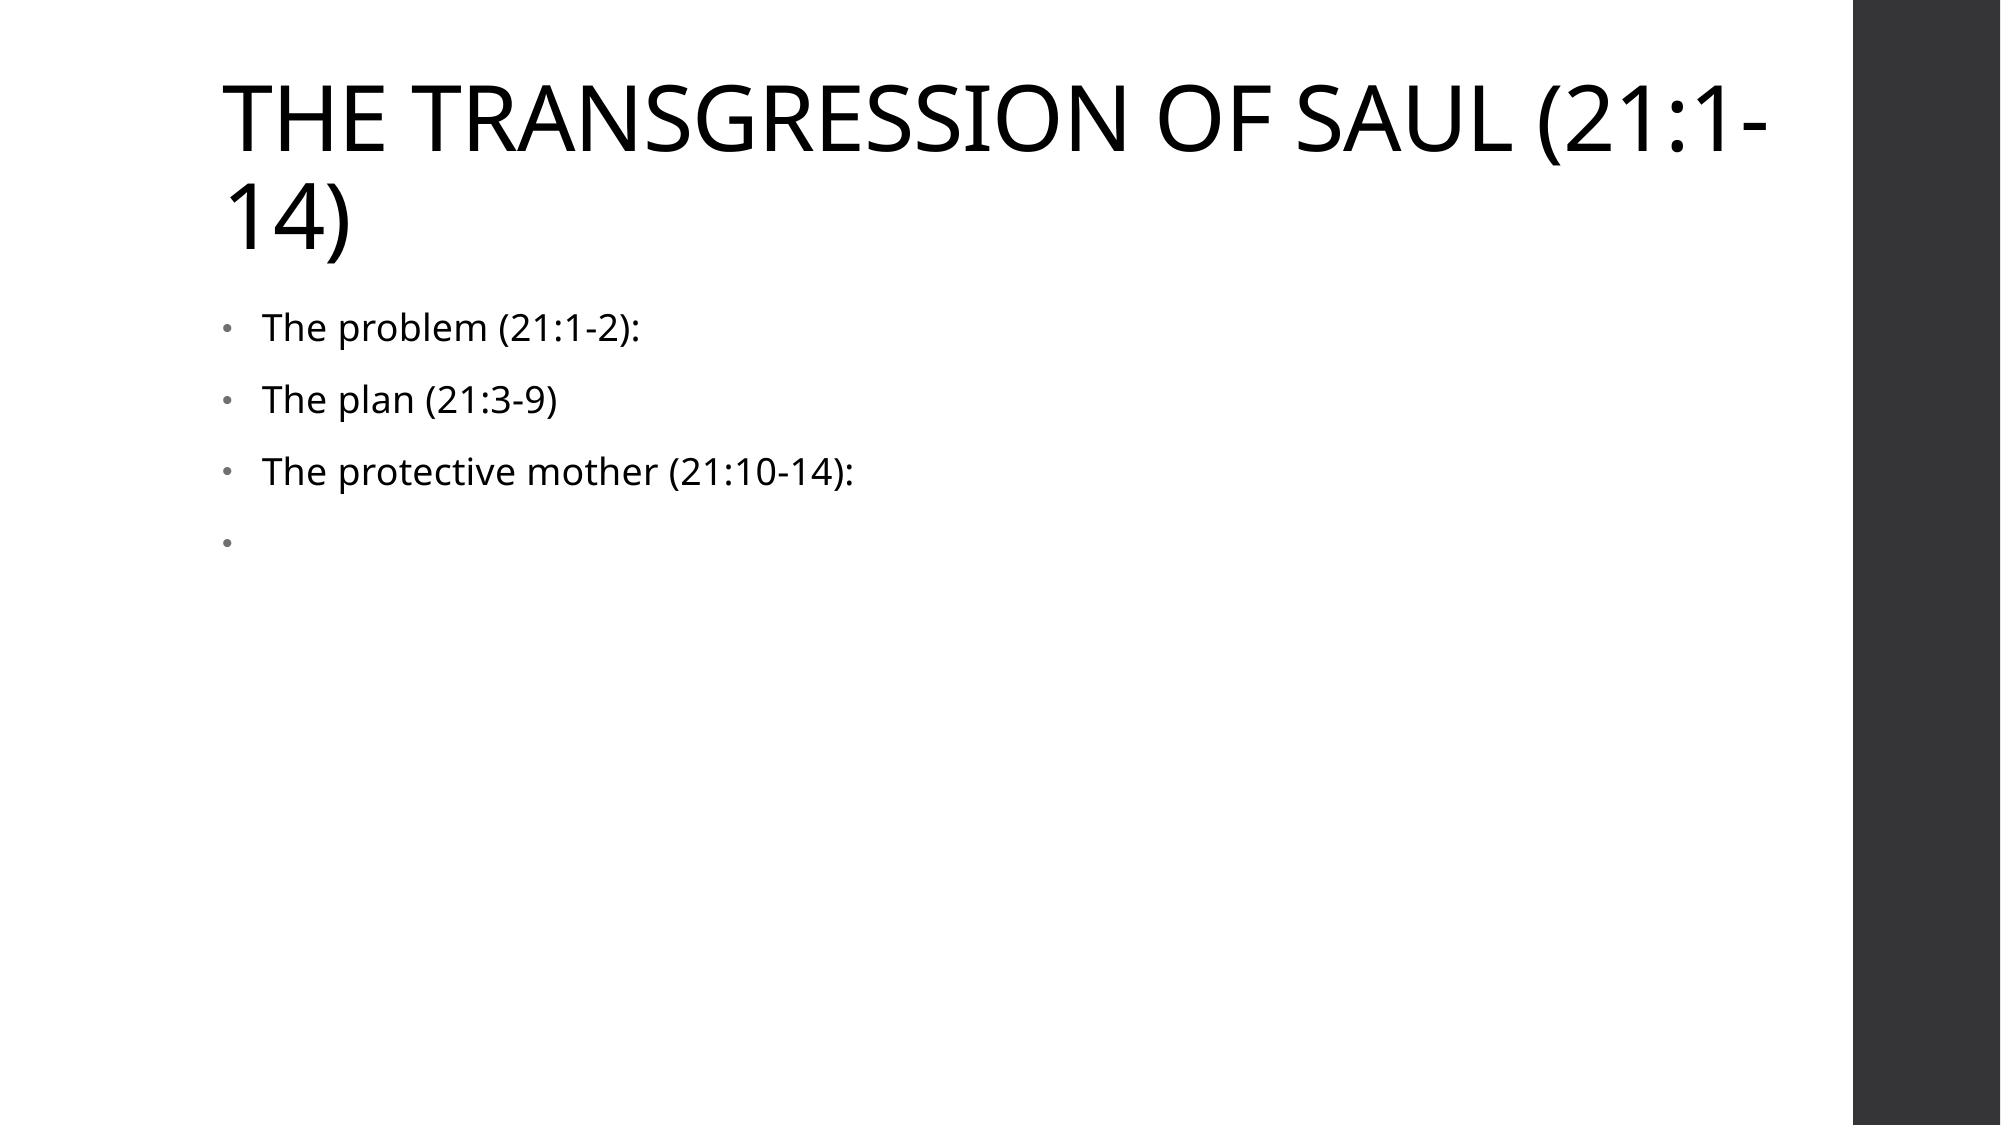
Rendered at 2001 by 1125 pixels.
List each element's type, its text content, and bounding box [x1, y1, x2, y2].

list The problem (21:1-2): The plan (21:3-9) The protective mother (21:10-14): [206, 299, 1617, 1014]
title THE TRANSGRESSION OF SAUL (21:1-14) [206, 60, 1797, 278]
